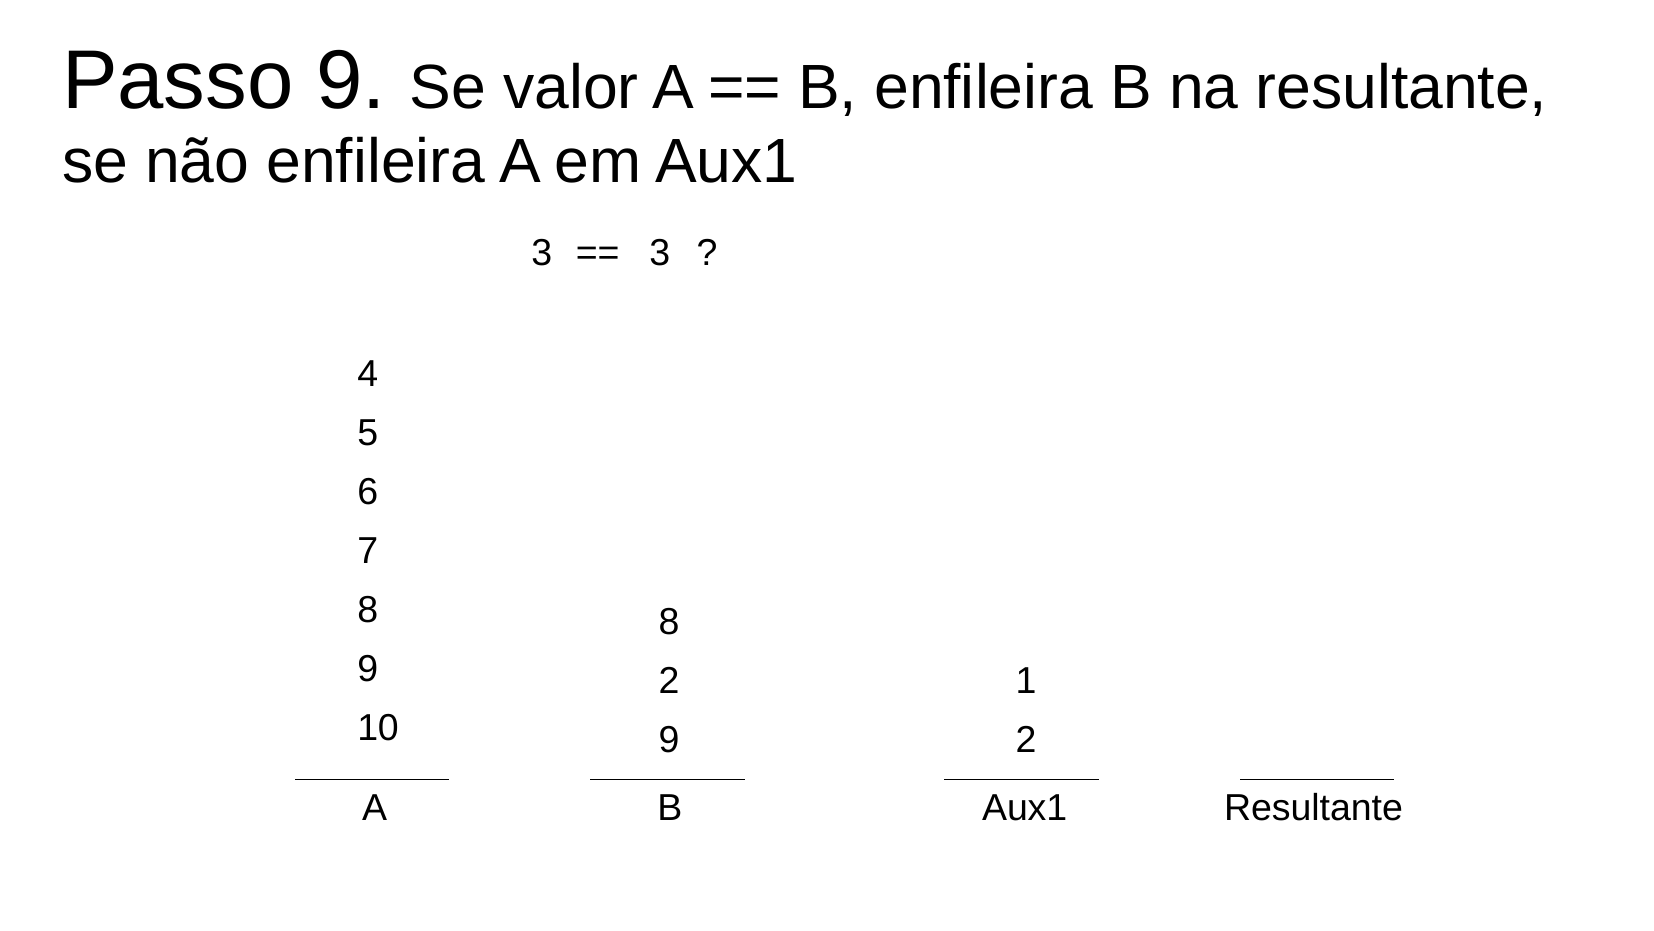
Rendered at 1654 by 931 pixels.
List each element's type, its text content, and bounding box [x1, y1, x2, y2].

text_box ? [681, 224, 733, 282]
text_box 9 [643, 710, 695, 768]
text_box Resultante [1209, 779, 1418, 837]
text_box 2 [643, 651, 695, 709]
text_box 6 [342, 462, 393, 520]
text_box 8 [643, 592, 695, 650]
text_box A [347, 779, 508, 837]
text_box 5 [342, 403, 393, 461]
text_box 3 [635, 224, 681, 282]
text_box Passo 9. Se valor A == B, enfileira B na resultante, se não enfileira A em Aux1 [47, 25, 1607, 274]
text_box 3 [516, 224, 561, 282]
text_box 1 [1000, 651, 1052, 709]
text_box 9 [342, 640, 393, 697]
text_box 8 [342, 580, 393, 638]
text_box 7 [342, 521, 393, 579]
text_box Aux1 [967, 780, 1083, 837]
text_box 10 [342, 699, 426, 756]
text_box B [642, 780, 698, 837]
text_box 2 [1000, 710, 1052, 768]
text_box 4 [342, 344, 393, 402]
text_box == [561, 224, 635, 282]
